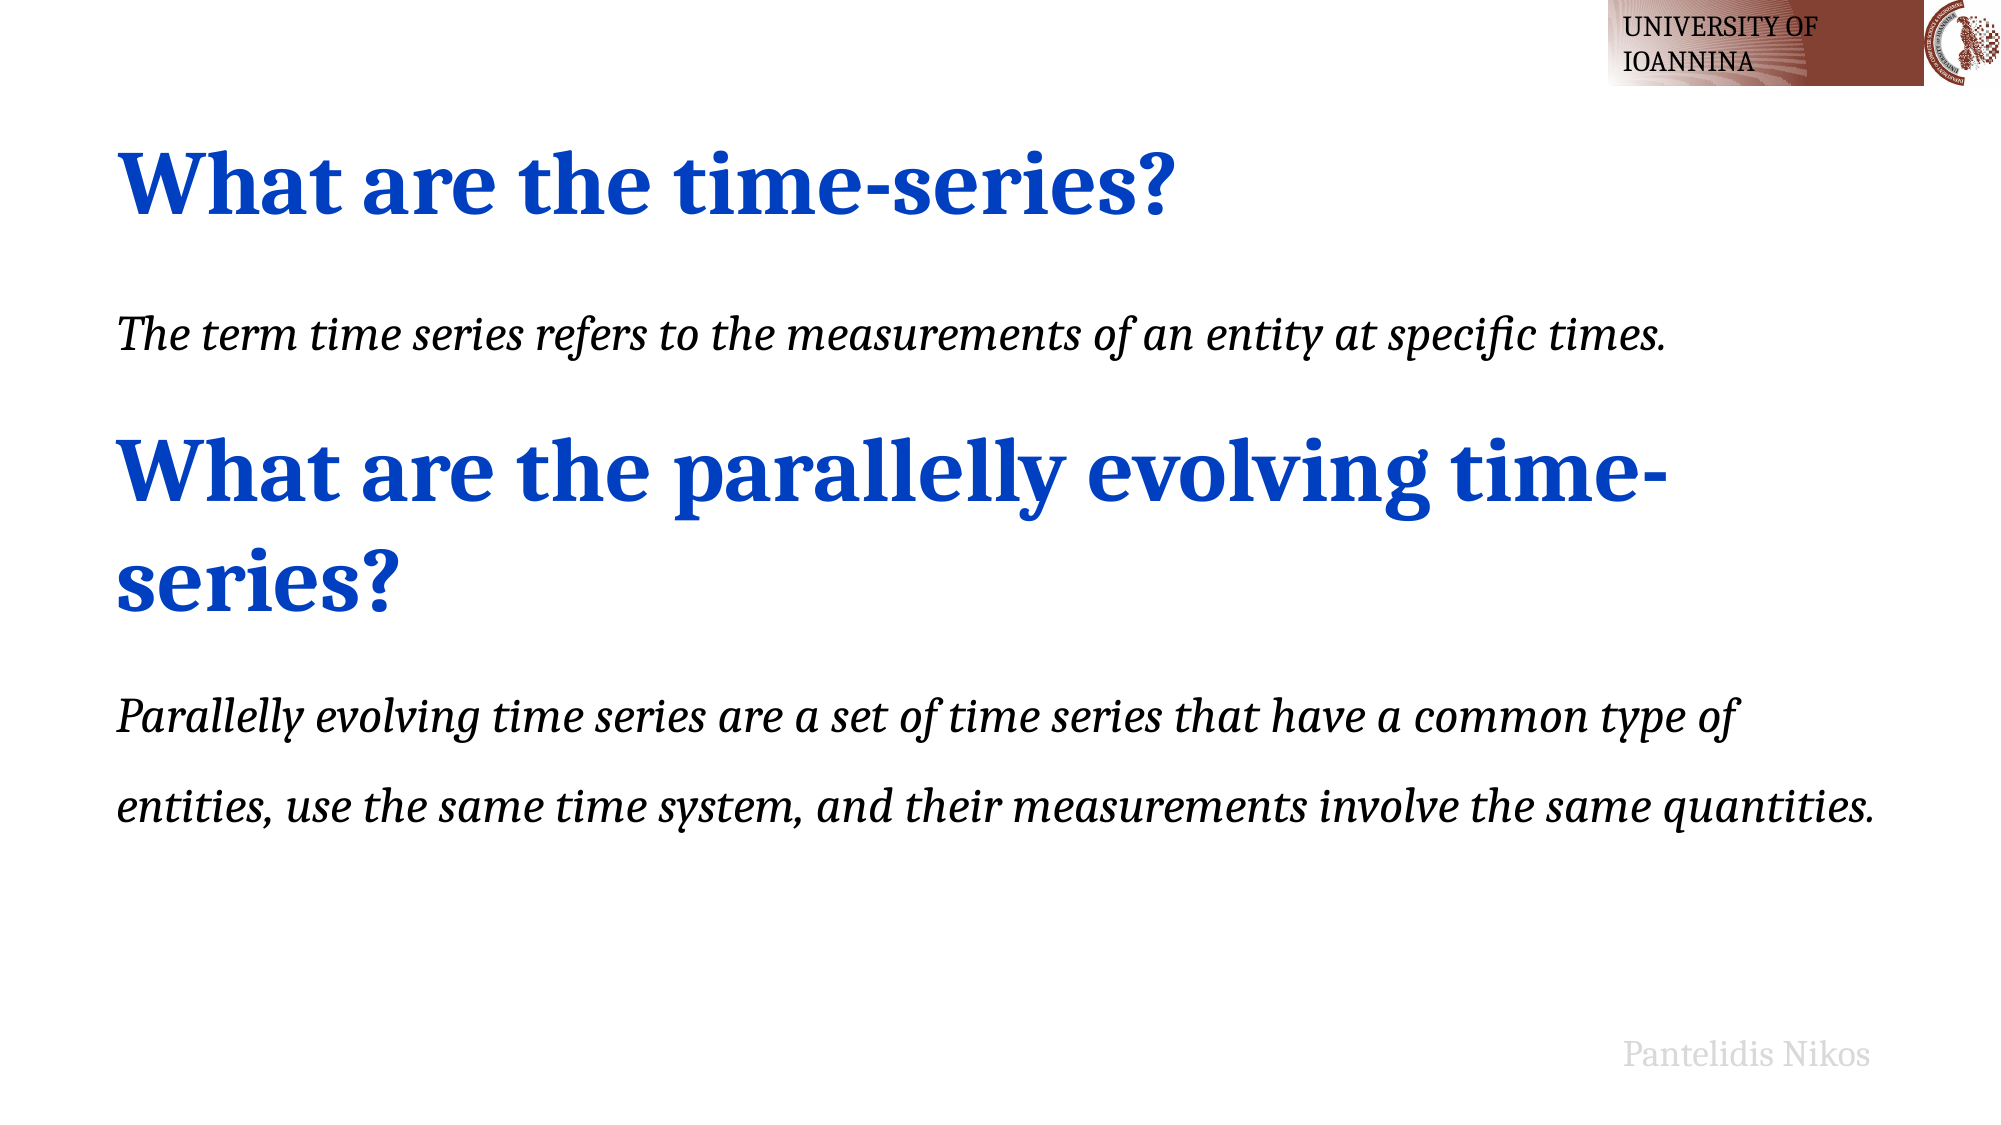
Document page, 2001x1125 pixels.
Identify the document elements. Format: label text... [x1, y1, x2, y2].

text_box Parallelly evolving time series are a set of time series that have a common type of entities, use the same time system, and their measurements involve the same quantities. [101, 644, 1897, 1036]
text_box What are the parallelly evolving time-series? [101, 401, 1753, 640]
picture [1924, 0, 2001, 86]
text_box What are the time-series? [103, 114, 1276, 263]
text_box The term time series refers to the measurements of an entity at specific times. [102, 263, 1898, 466]
